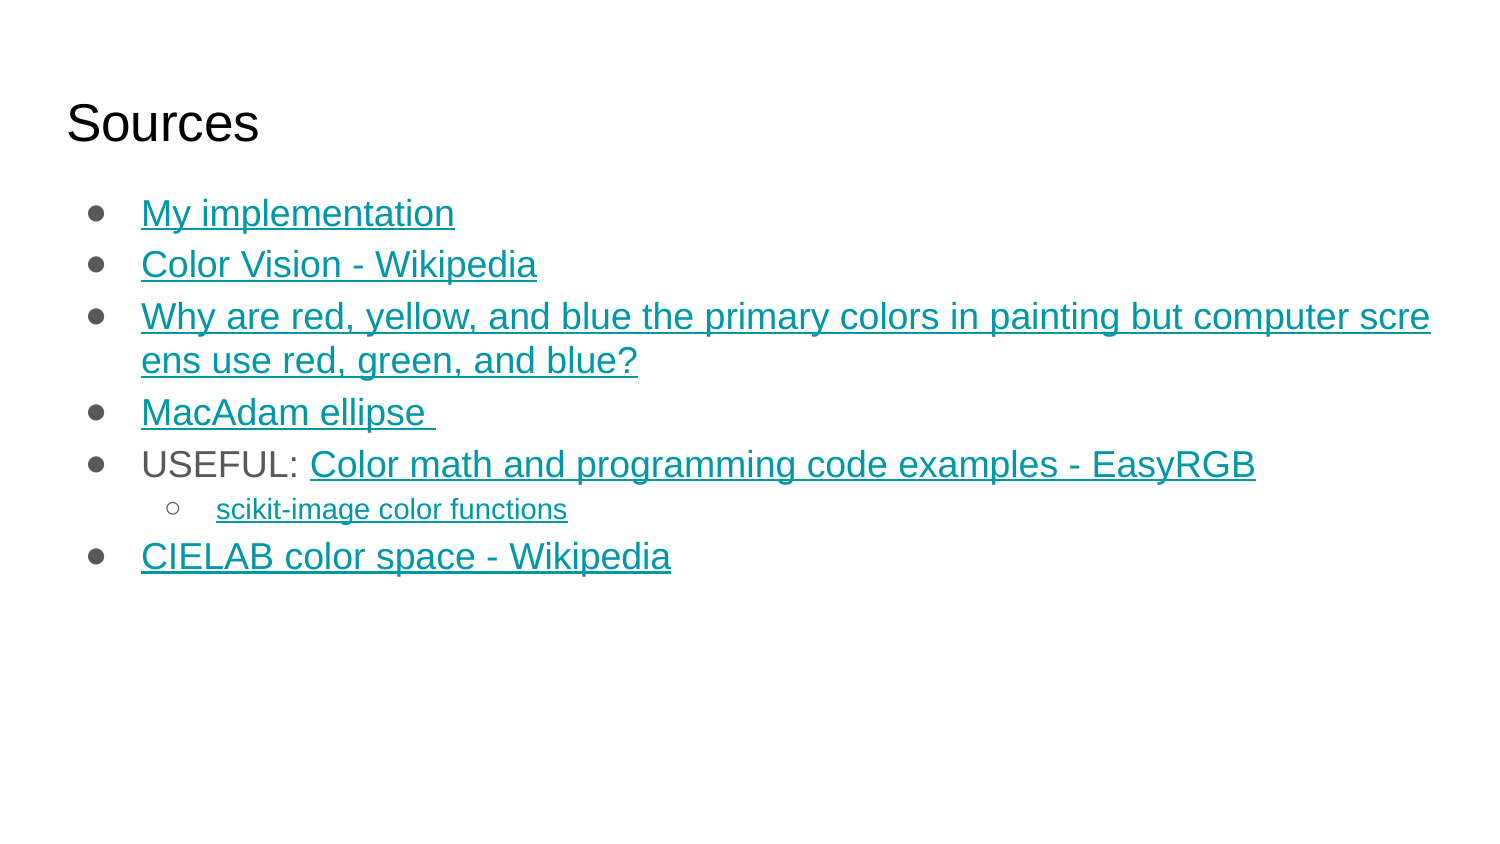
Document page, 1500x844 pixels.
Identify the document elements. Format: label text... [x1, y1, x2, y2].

title Sources [51, 72, 1449, 166]
list My implementation Color Vision - Wikipedia Why are red, yellow, and blue the primary colors in painting but computer screens use red, green, and blue? MacAdam ellipse USEFUL: Color math and programming code examples - EasyRGB scikit-image color functions CIELAB color space - Wikipedia [51, 166, 1449, 838]
